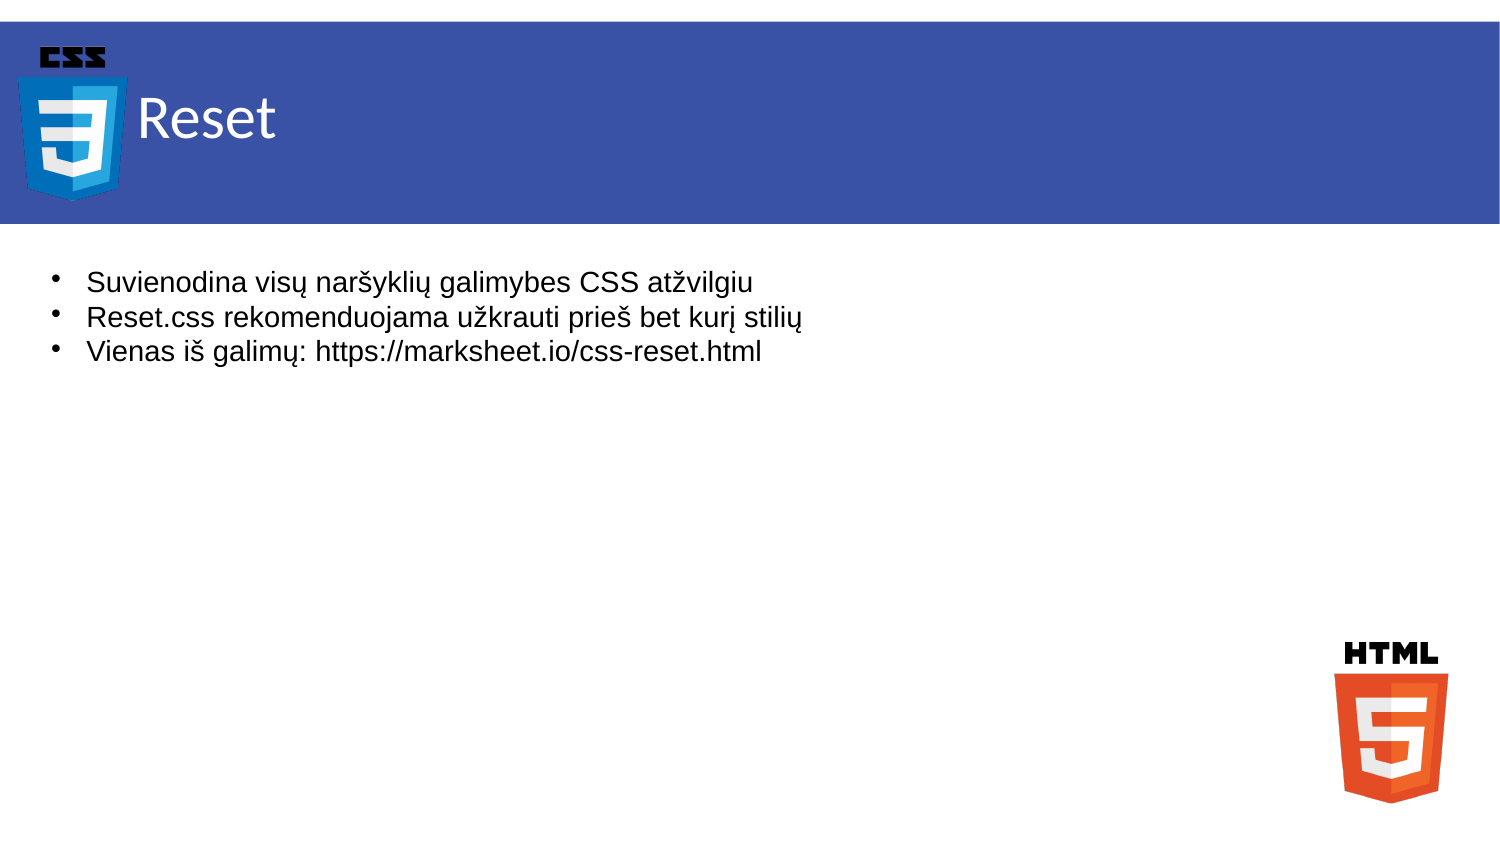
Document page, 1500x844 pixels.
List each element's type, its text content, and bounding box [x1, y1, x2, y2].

picture [17, 46, 128, 201]
text_box Reset [128, 72, 1500, 167]
text_box Suvienodina visų naršyklių galimybes CSS atžvilgiu Reset.css rekomenduojama užkrauti prieš bet kurį stilių Vienas iš galimų: https://marksheet.io/css-reset.html [36, 247, 1389, 789]
picture [1334, 641, 1449, 804]
